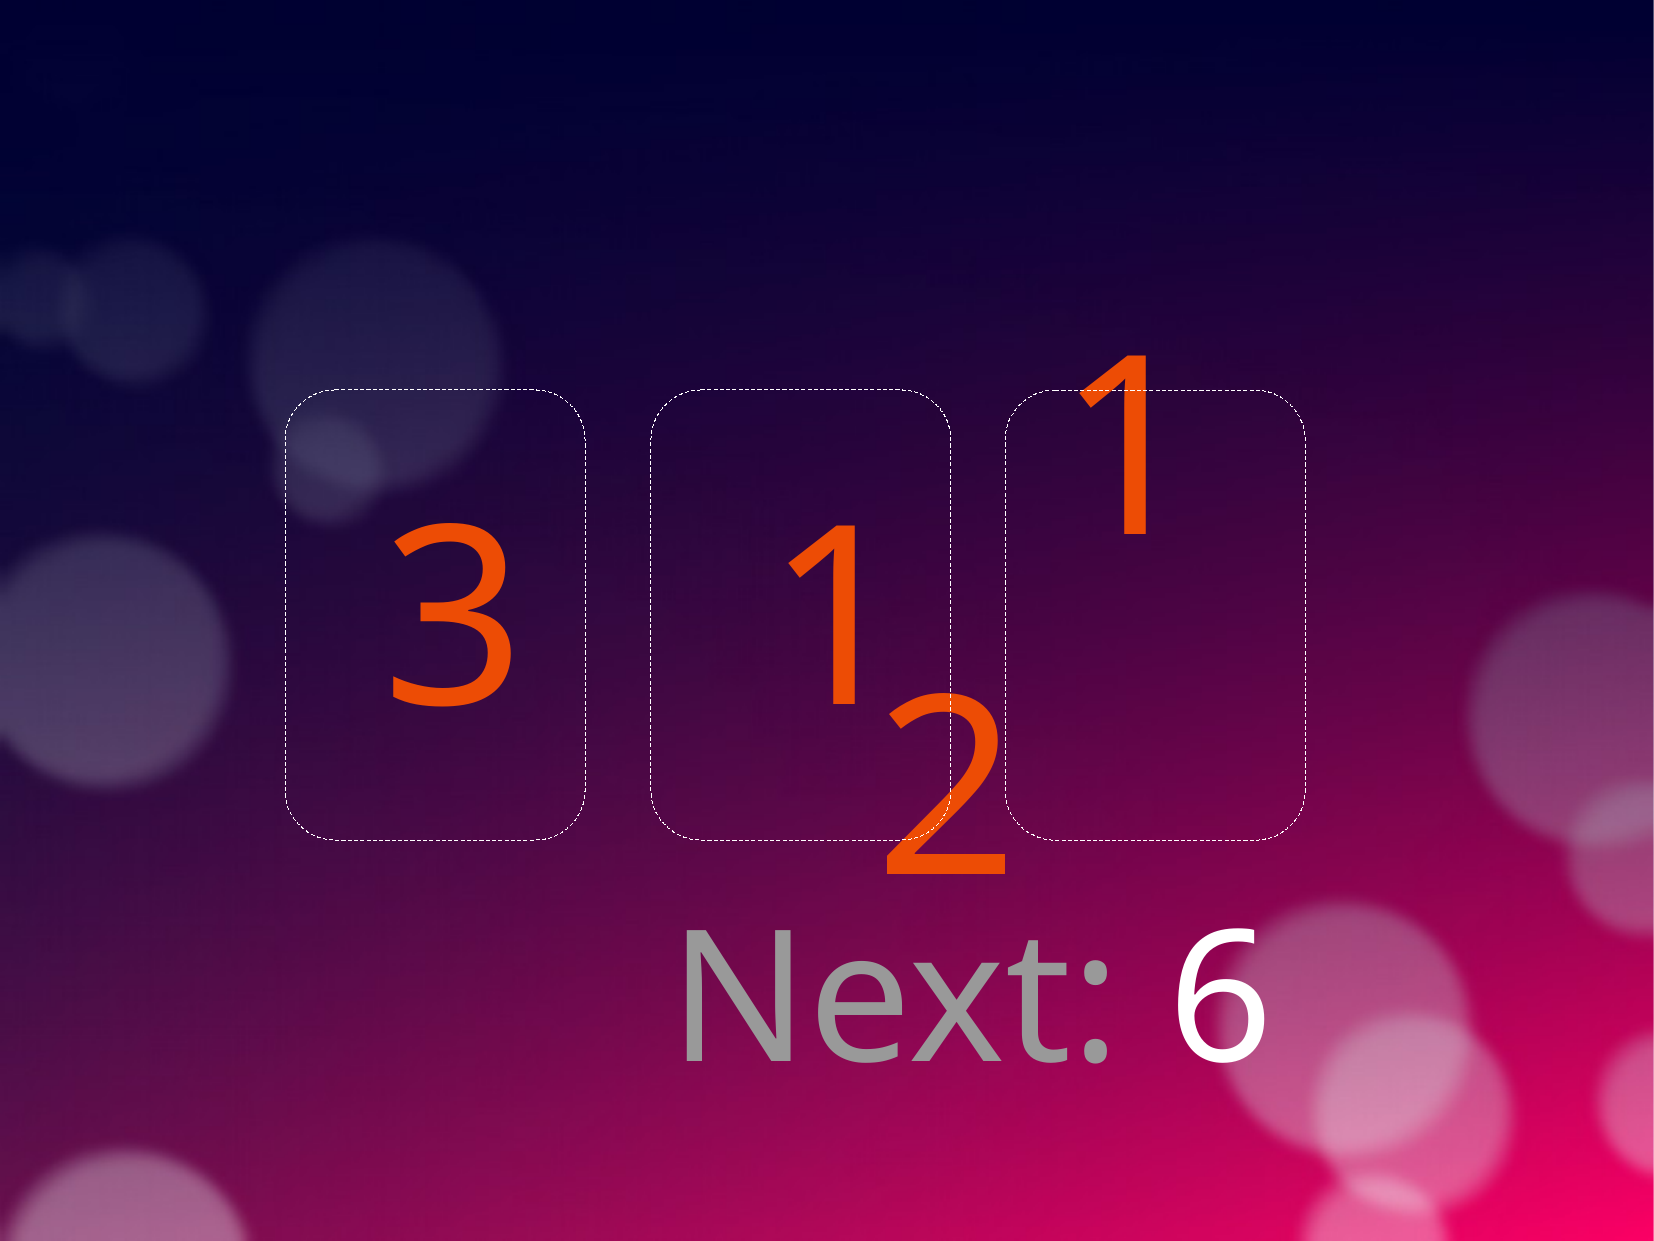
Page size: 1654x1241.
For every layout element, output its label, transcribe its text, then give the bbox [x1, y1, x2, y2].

title 12 [840, 307, 1300, 908]
title 3 [165, 360, 541, 856]
title 1 [548, 360, 924, 856]
picture [0, 0, 1654, 1241]
title Next: 6 [510, 839, 1366, 1141]
